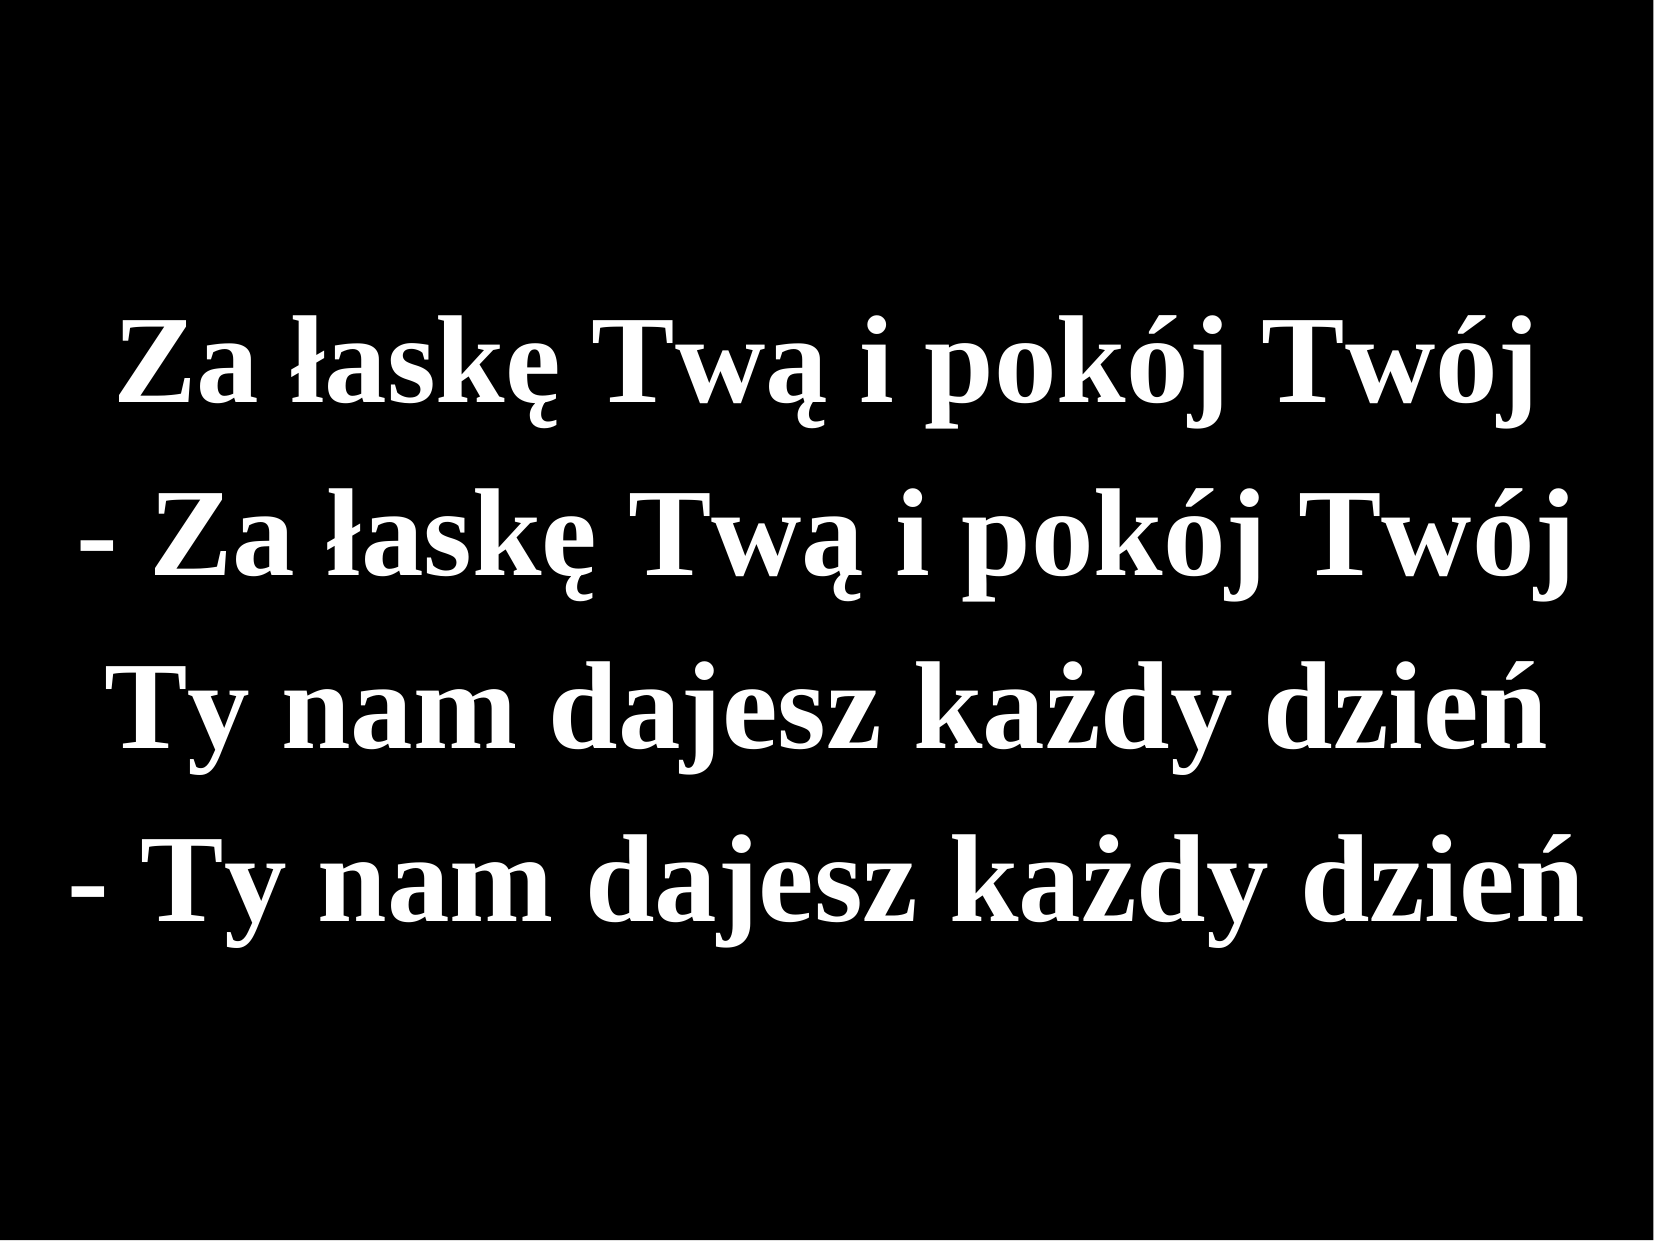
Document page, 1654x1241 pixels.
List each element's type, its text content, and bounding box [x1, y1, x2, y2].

title Za łaskę Twą i pokój Twój ppp - Za łaskę Twą i pokój Twój ppp Ty nam dajesz każdy dzień ppp - Ty nam dajesz każdy dzień [0, 0, 1654, 1241]
